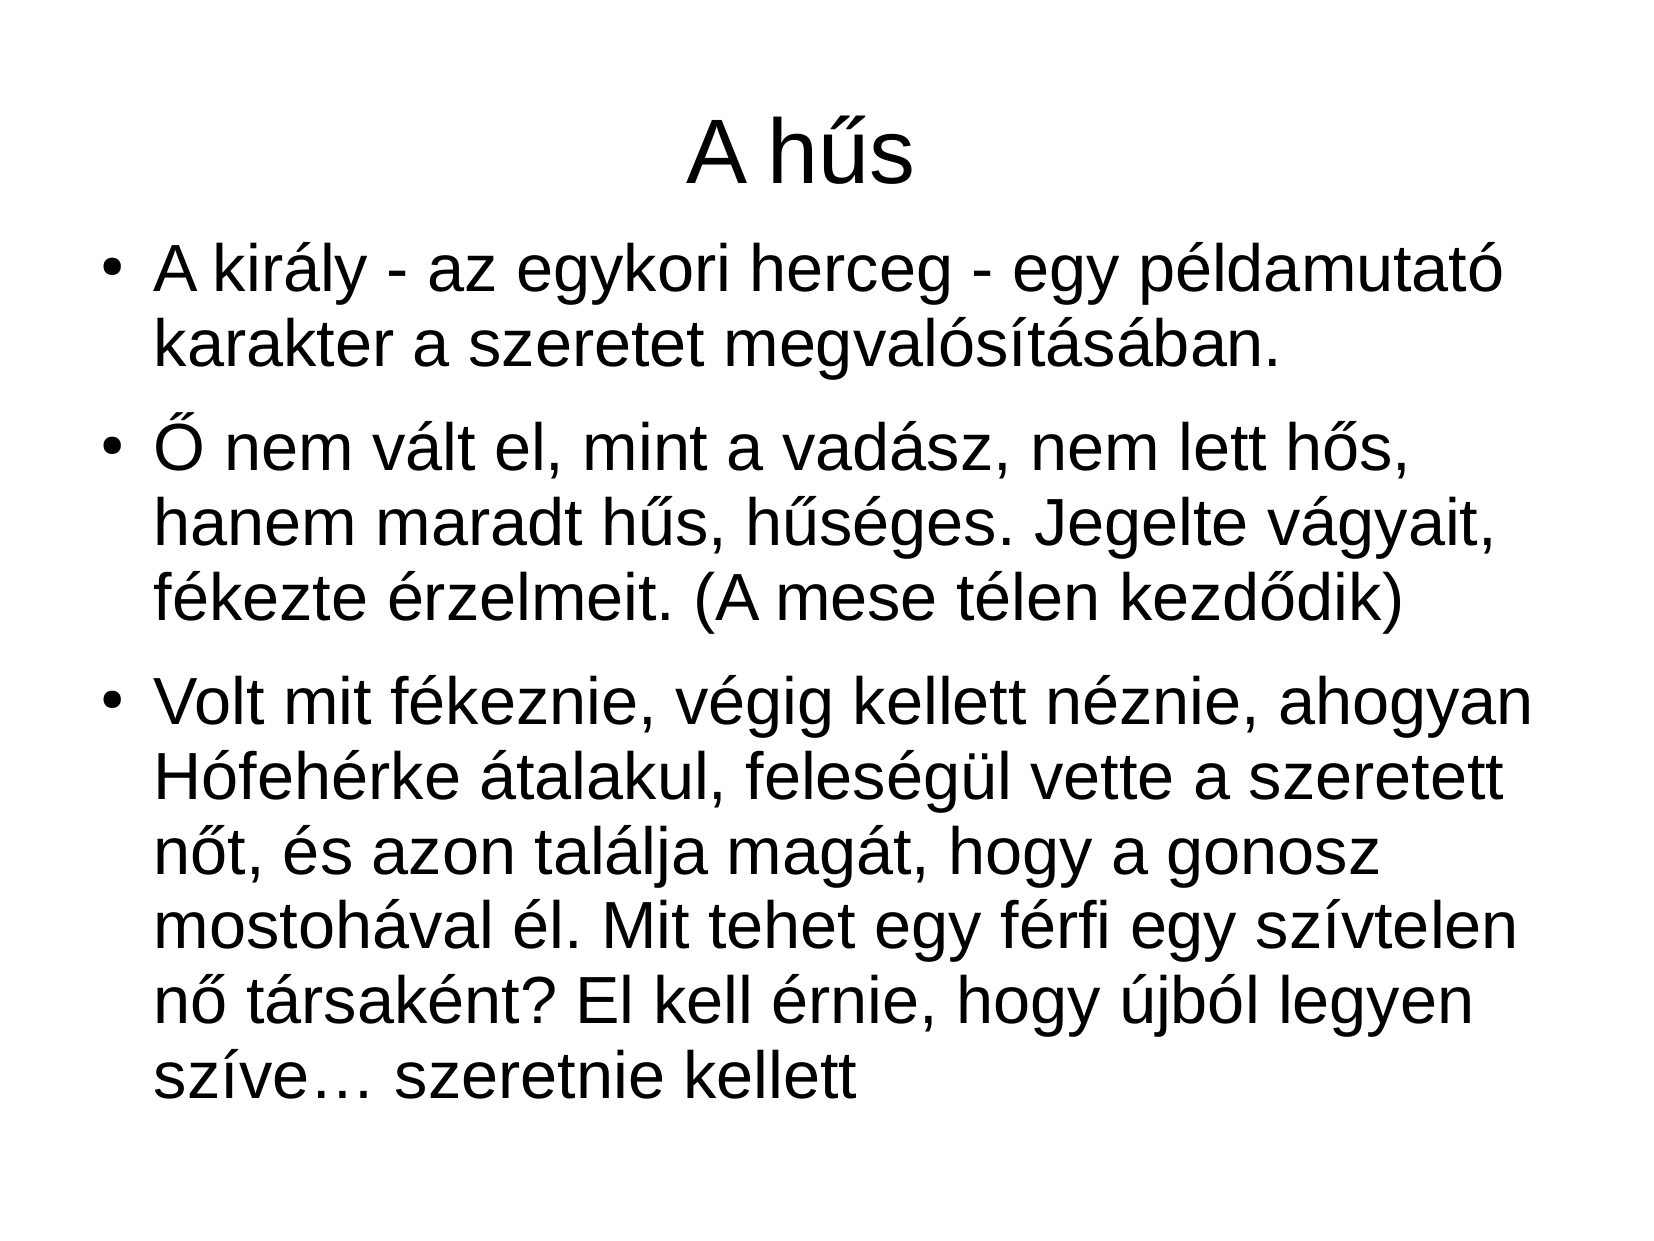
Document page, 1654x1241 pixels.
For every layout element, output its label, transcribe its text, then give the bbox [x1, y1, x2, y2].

list A király - az egykori herceg - egy példamutató karakter a szeretet megvalósításában. Ő nem vált el, mint a vadász, nem lett hős, hanem maradt hűs, hűséges. Jegelte vágyait, fékezte érzelmeit. (A mese télen kezdődik) Volt mit fékeznie, végig kellett néznie, ahogyan Hófehérke átalakul, feleségül vette a szeretett nőt, és azon találja magát, hogy a gonosz mostohával él. Mit tehet egy férfi egy szívtelen nő társaként? El kell érnie, hogy újból legyen szíve… szeretnie kellett [82, 231, 1571, 1186]
title A hűs [56, 47, 1546, 255]
